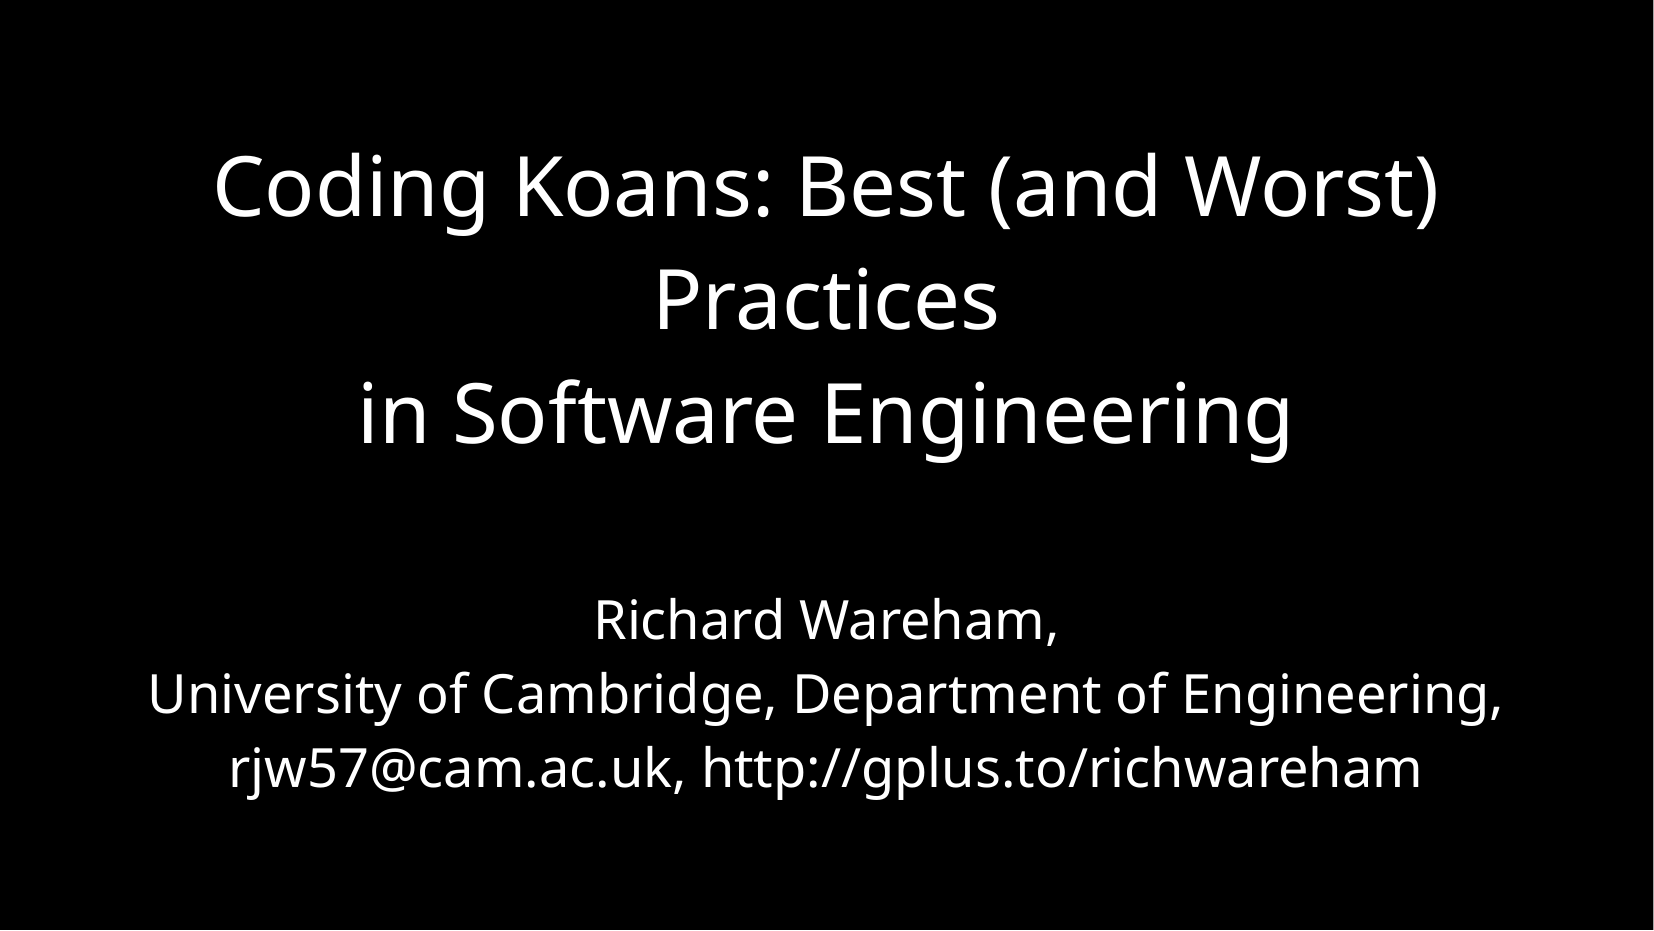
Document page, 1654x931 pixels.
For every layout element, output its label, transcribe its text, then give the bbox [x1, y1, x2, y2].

subtitle Coding Koans: Best (and Worst) Practices in Software Engineering Richard Wareham, University of Cambridge, Department of Engineering, rjw57@cam.ac.uk, http://gplus.to/richwareham [82, 46, 1571, 884]
